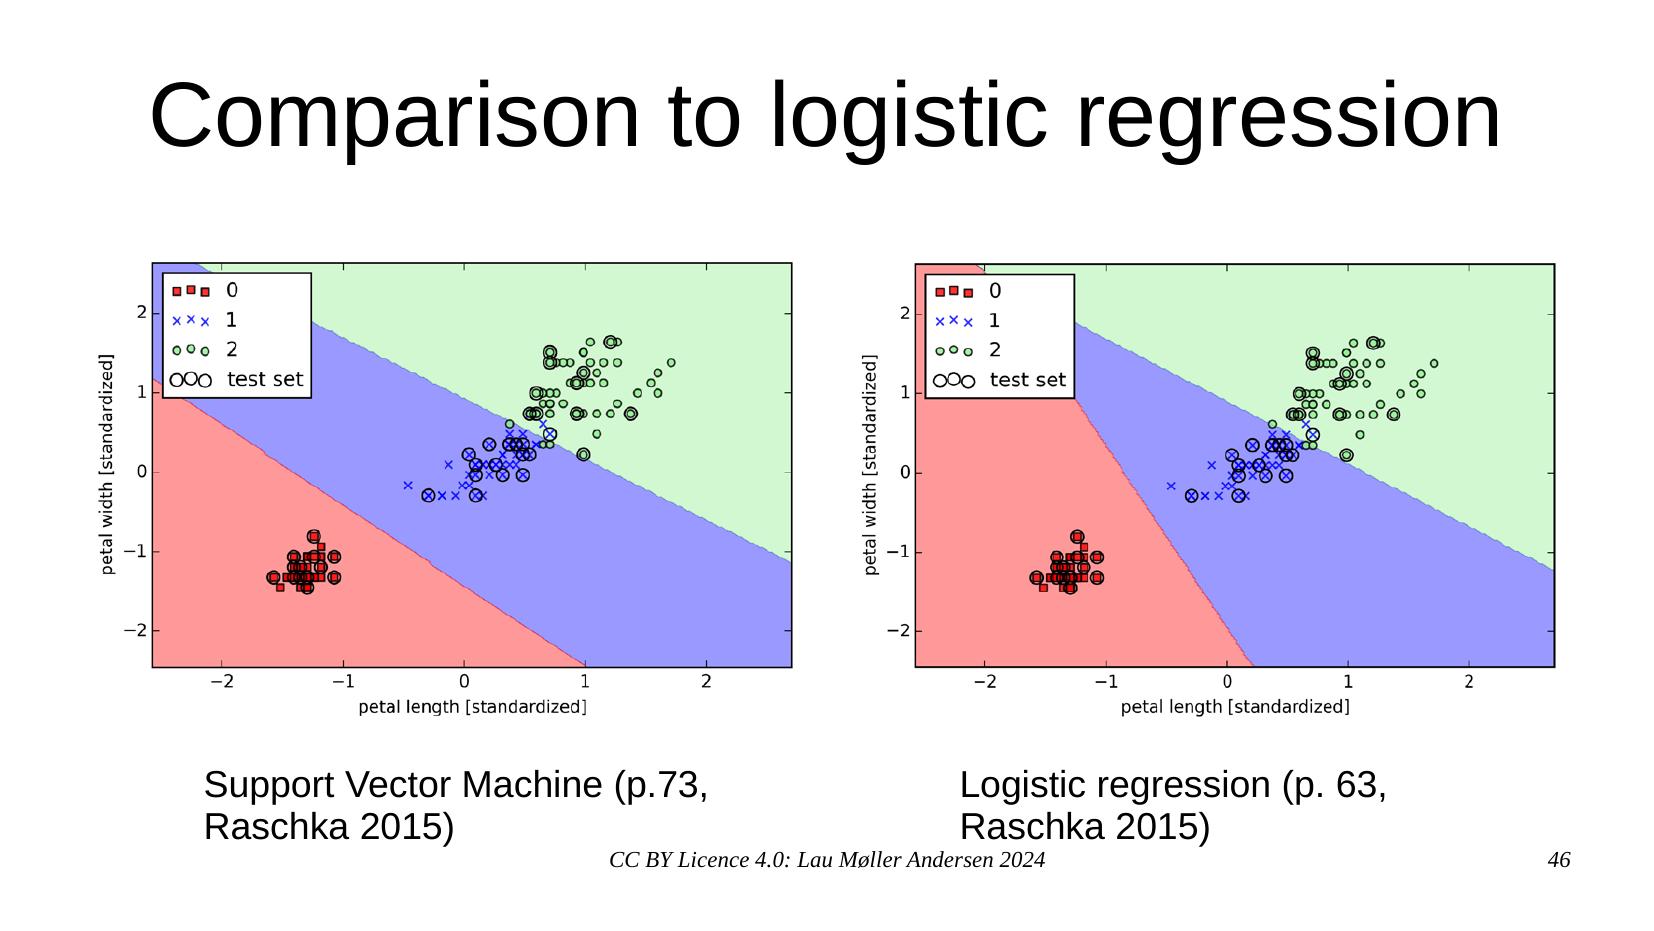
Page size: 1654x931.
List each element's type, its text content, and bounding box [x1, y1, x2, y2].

picture [82, 244, 809, 730]
title Comparison to logistic regression [82, 37, 1571, 193]
text_box Logistic regression (p. 63, Raschka 2015) [944, 755, 1524, 855]
picture [845, 245, 1572, 730]
text_box Support Vector Machine (p.73, Raschka 2015) [188, 755, 768, 855]
